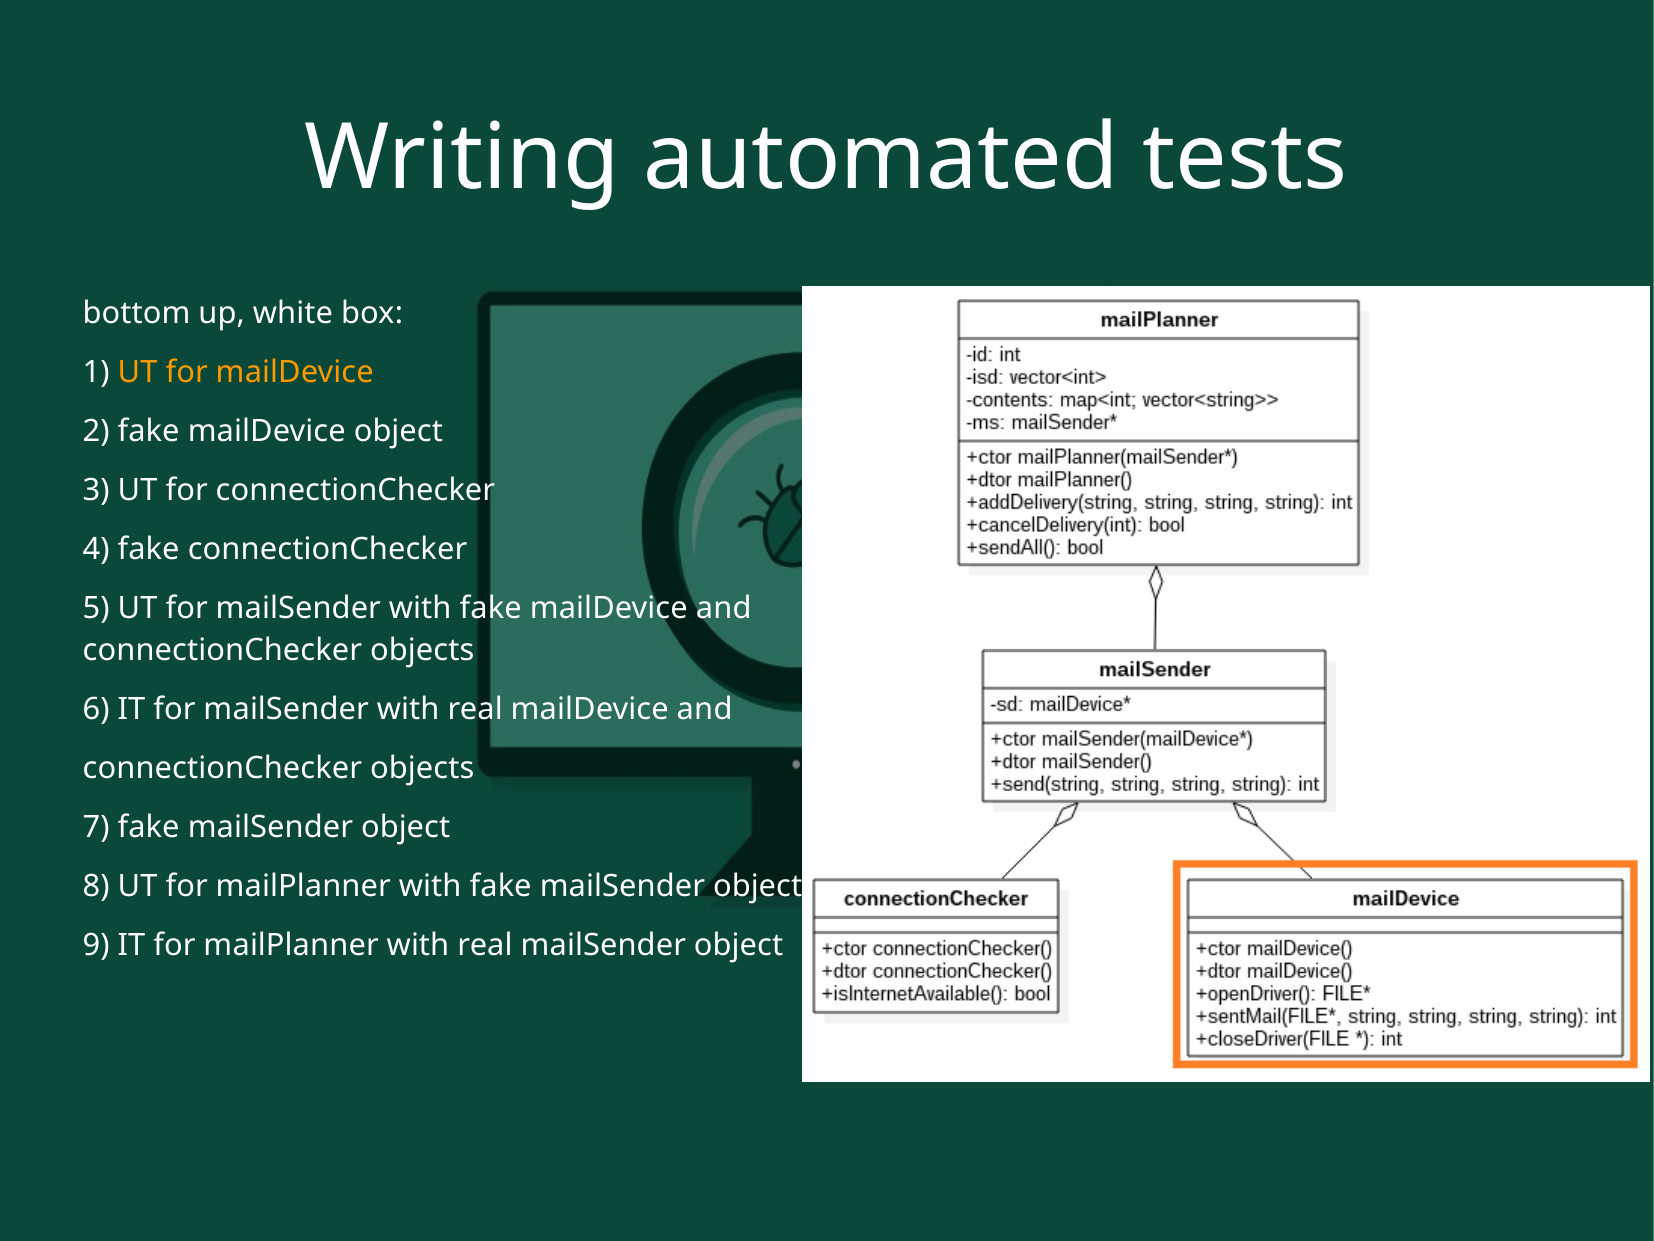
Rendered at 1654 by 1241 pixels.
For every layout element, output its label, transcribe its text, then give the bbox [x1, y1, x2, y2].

list bottom up, white box: 1) UT for mailDevice 2) fake mailDevice object 3) UT for connectionChecker 4) fake connectionChecker 5) UT for mailSender with fake mailDevice and connectionChecker objects 6) IT for mailSender with real mailDevice and connectionChecker objects 7) fake mailSender object 8) UT for mailPlanner with fake mailSender object 9) IT for mailPlanner with real mailSender object [82, 290, 802, 1010]
picture [0, 0, 1654, 1241]
title Writing automated tests [82, 49, 1571, 257]
